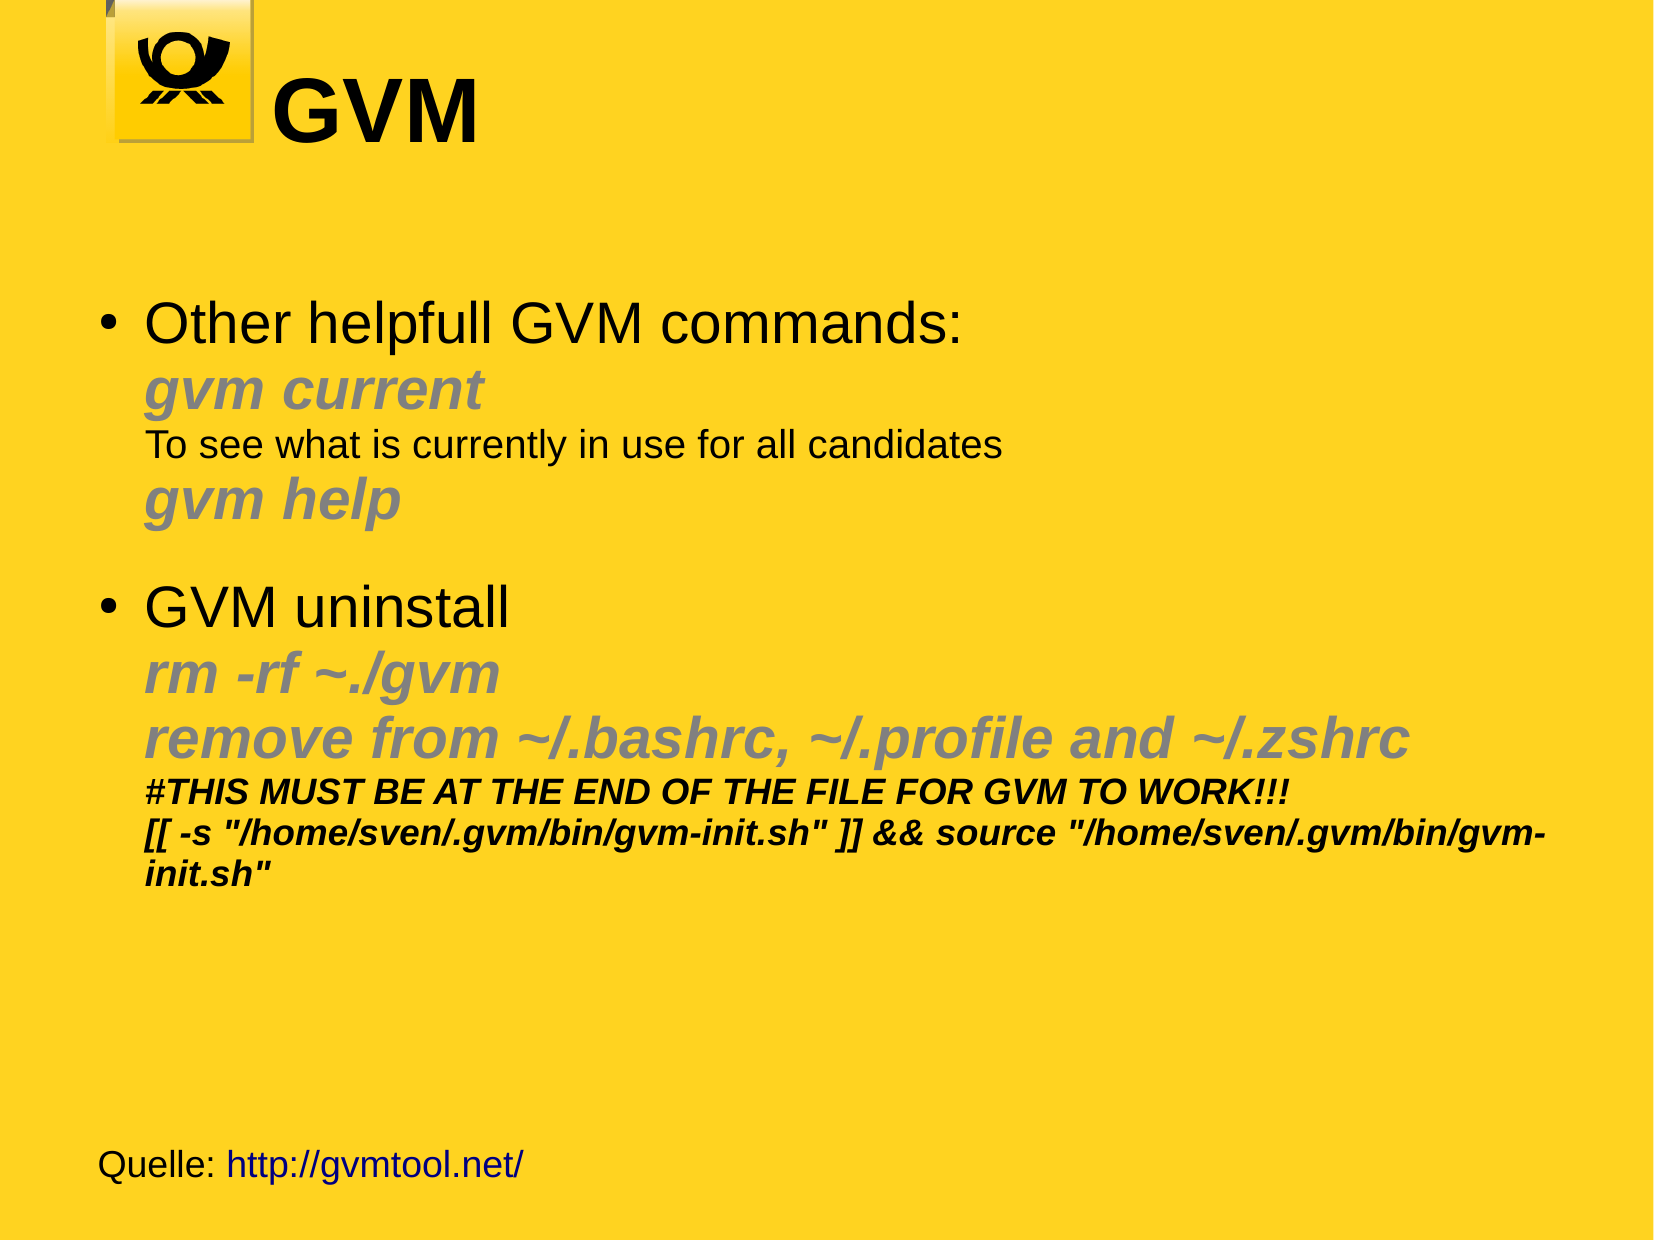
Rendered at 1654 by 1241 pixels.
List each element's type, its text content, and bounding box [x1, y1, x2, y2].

picture [106, 0, 254, 143]
title GVM [271, 35, 1571, 187]
text_box Quelle: http://gvmtool.net/ [82, 1136, 556, 1193]
list Other helpfull GVM commands: gvm current To see what is currently in use for all candidates gvm help GVM uninstall rm -rf ~./gvm remove from ~/.bashrc, ~/.profile and ~/.zshrc #THIS MUST BE AT THE END OF THE FILE FOR GVM TO WORK!!! [[ -s "/home/sven/.gvm/bin/gvm-init.sh" ]] && source "/home/sven/.gvm/bin/gvm-init.sh" [82, 290, 1571, 981]
